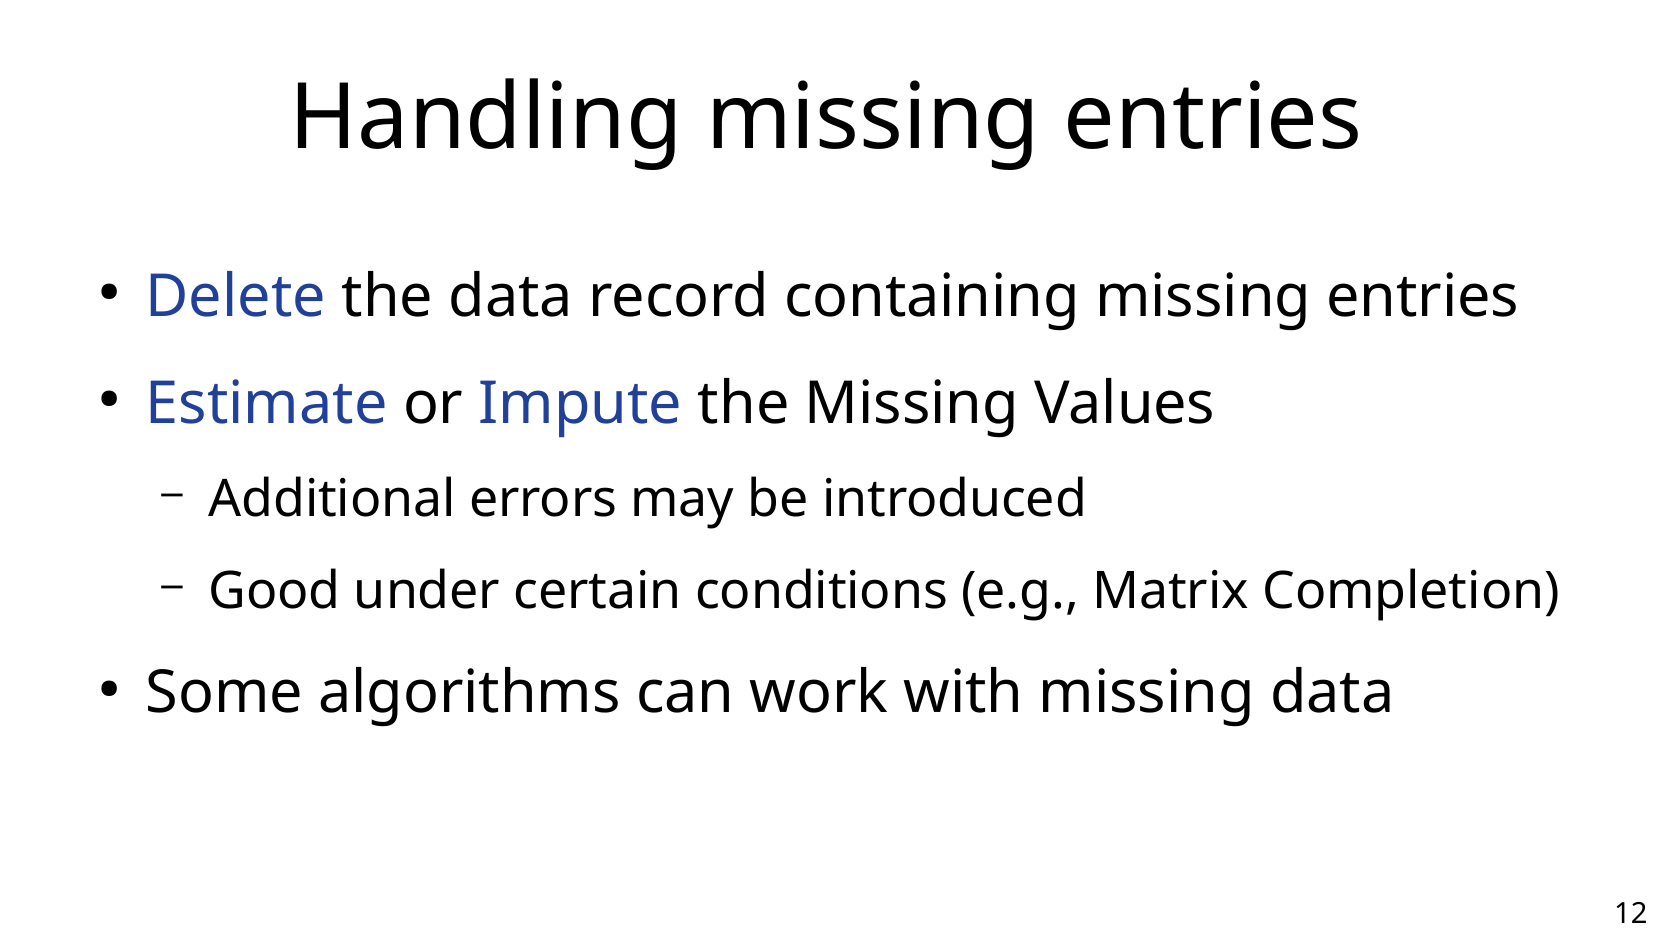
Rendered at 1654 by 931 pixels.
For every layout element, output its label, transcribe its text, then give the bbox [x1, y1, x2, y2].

title Handling missing entries [82, 1, 1571, 226]
list Delete the data record containing missing entries Estimate or Impute the Missing Values Additional errors may be introduced Good under certain conditions (e.g., Matrix Completion) Some algorithms can work with missing data [82, 253, 1571, 793]
